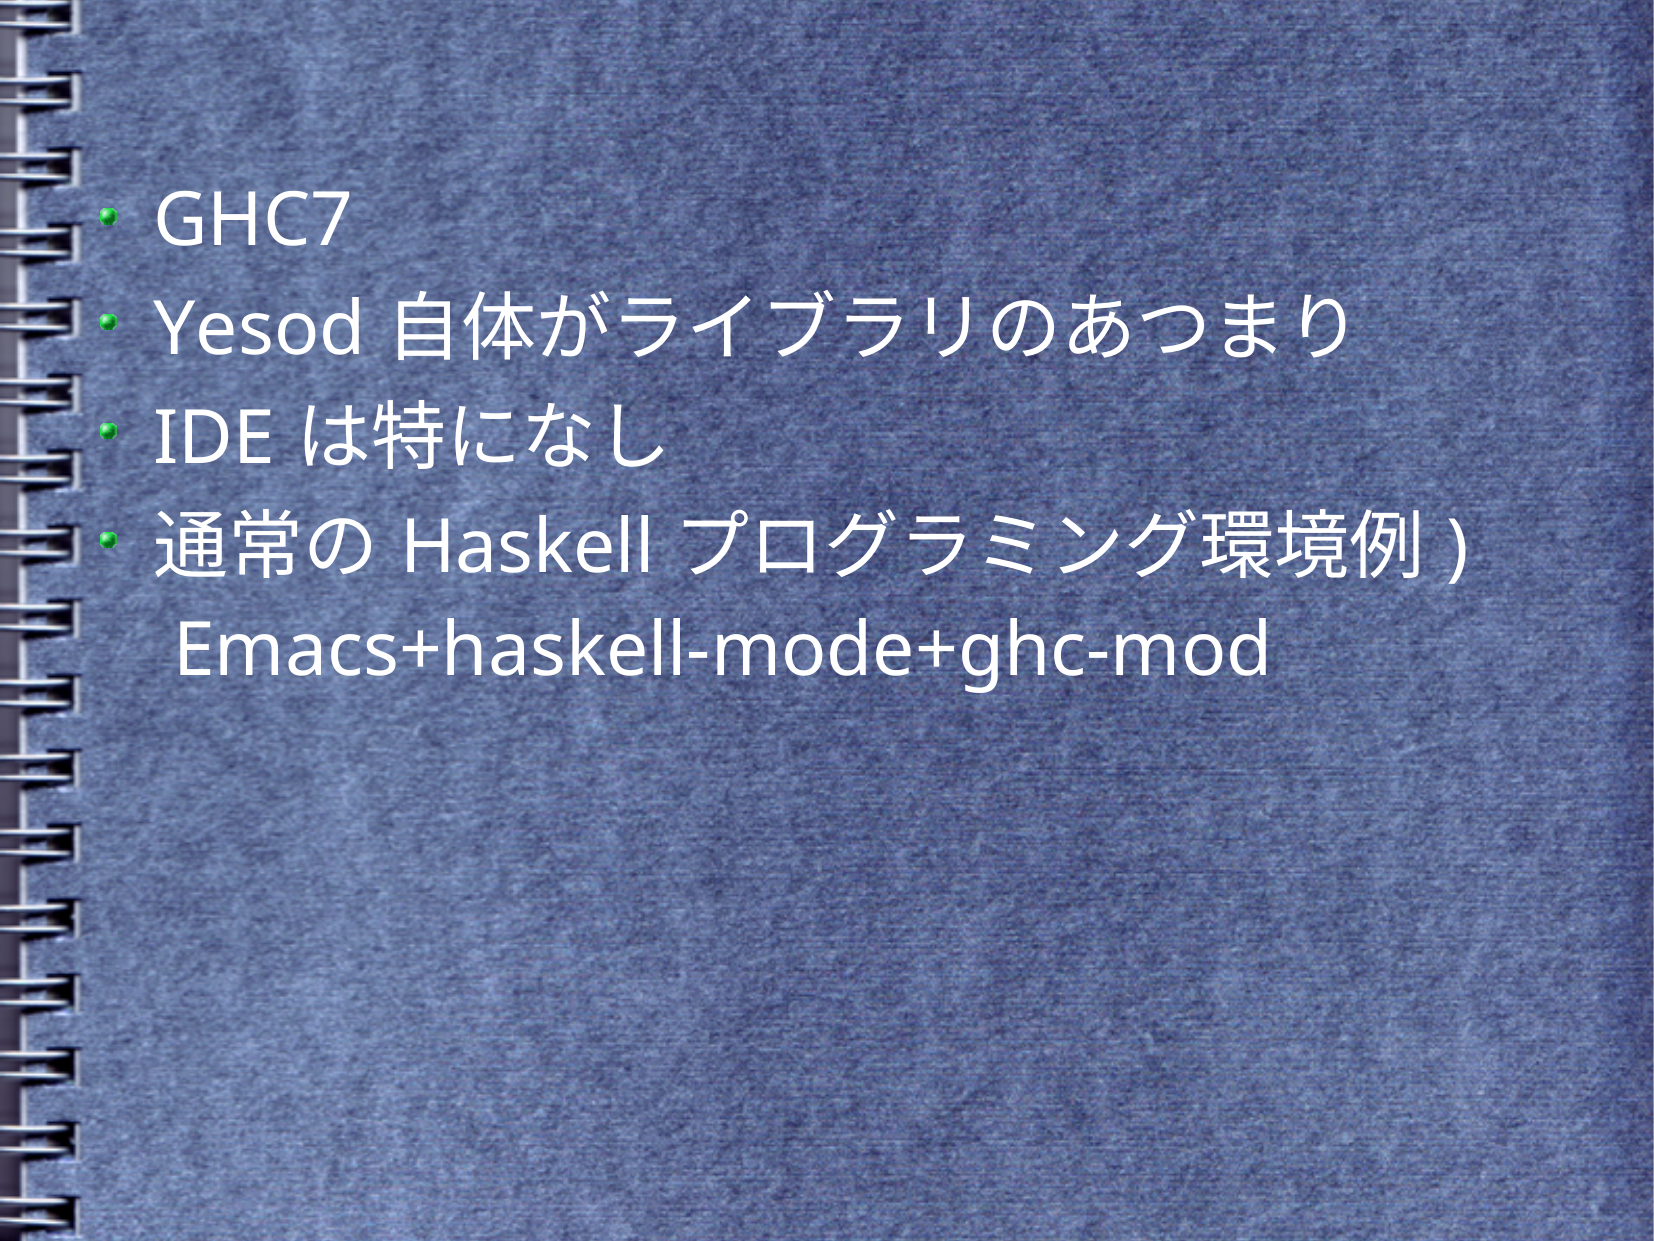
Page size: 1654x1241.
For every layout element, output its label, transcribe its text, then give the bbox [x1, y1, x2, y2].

picture [0, 0, 1654, 1241]
list GHC7 Yesod自体がライブラリのあつまり IDEは特になし 通常のHaskellプログラミング環境例) Emacs+haskell-mode+ghc-mod [82, 165, 1571, 984]
